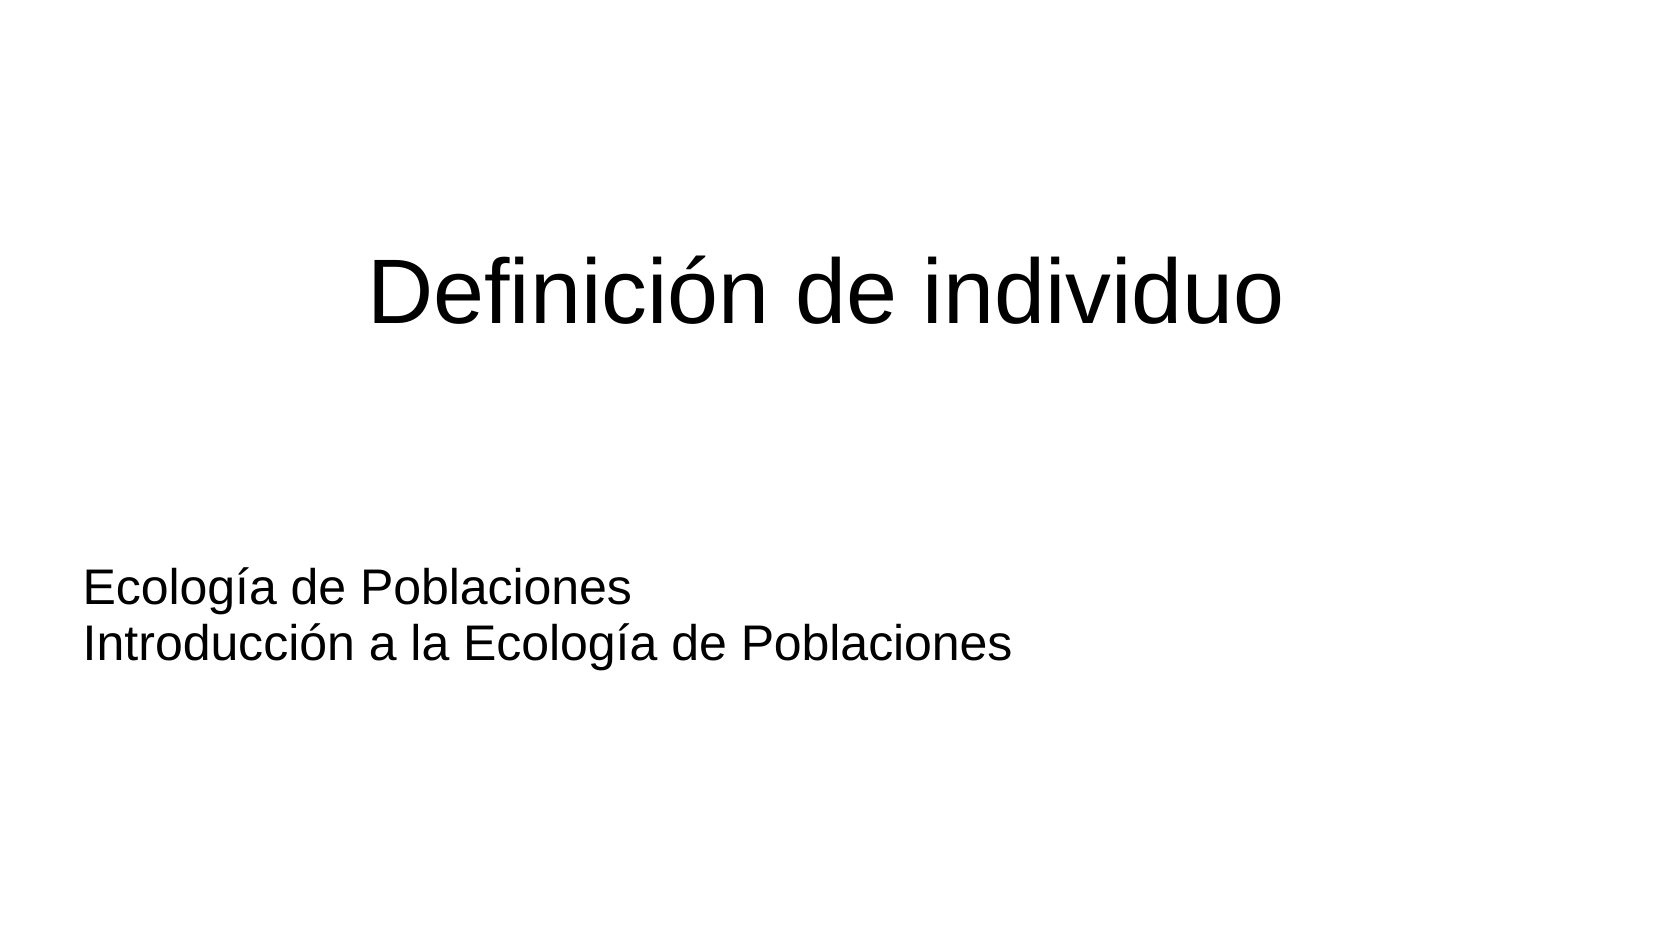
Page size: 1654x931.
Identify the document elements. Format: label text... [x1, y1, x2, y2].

title Definición de individuo [82, 214, 1571, 370]
subtitle Ecología de Poblaciones Introducción a la Ecología de Poblaciones [82, 472, 1571, 758]
